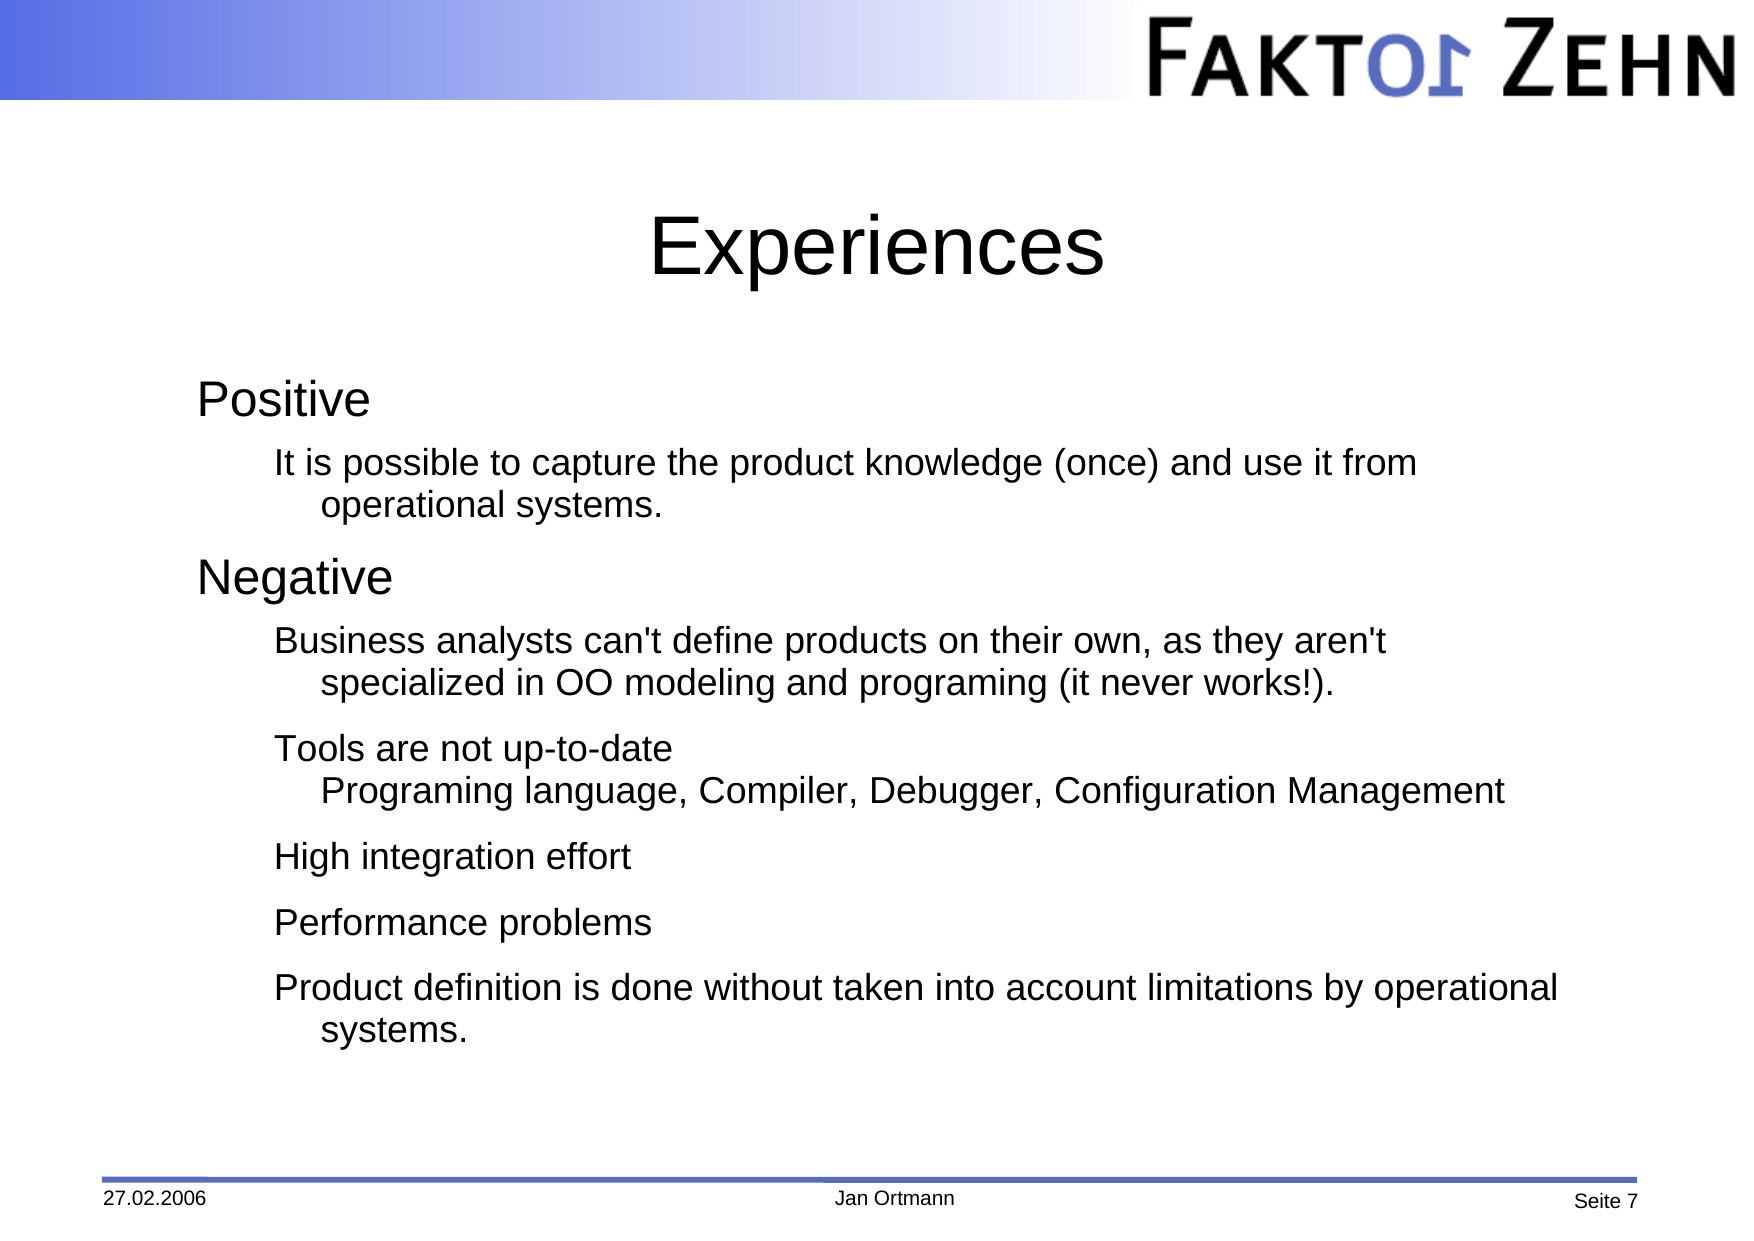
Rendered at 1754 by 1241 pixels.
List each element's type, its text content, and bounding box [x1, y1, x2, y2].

title Experiences [179, 142, 1576, 349]
list Positive It is possible to capture the product knowledge (once) and use it from operational systems. Negative Business analysts can't define products on their own, as they aren't specialized in OO modeling and programing (it never works!). Tools are not up-to-date Programing language, Compiler, Debugger, Configuration Management High integration effort Performance problems Product definition is done without taken into account limitations by operational systems. [179, 371, 1576, 1078]
picture [1133, 2, 1749, 105]
